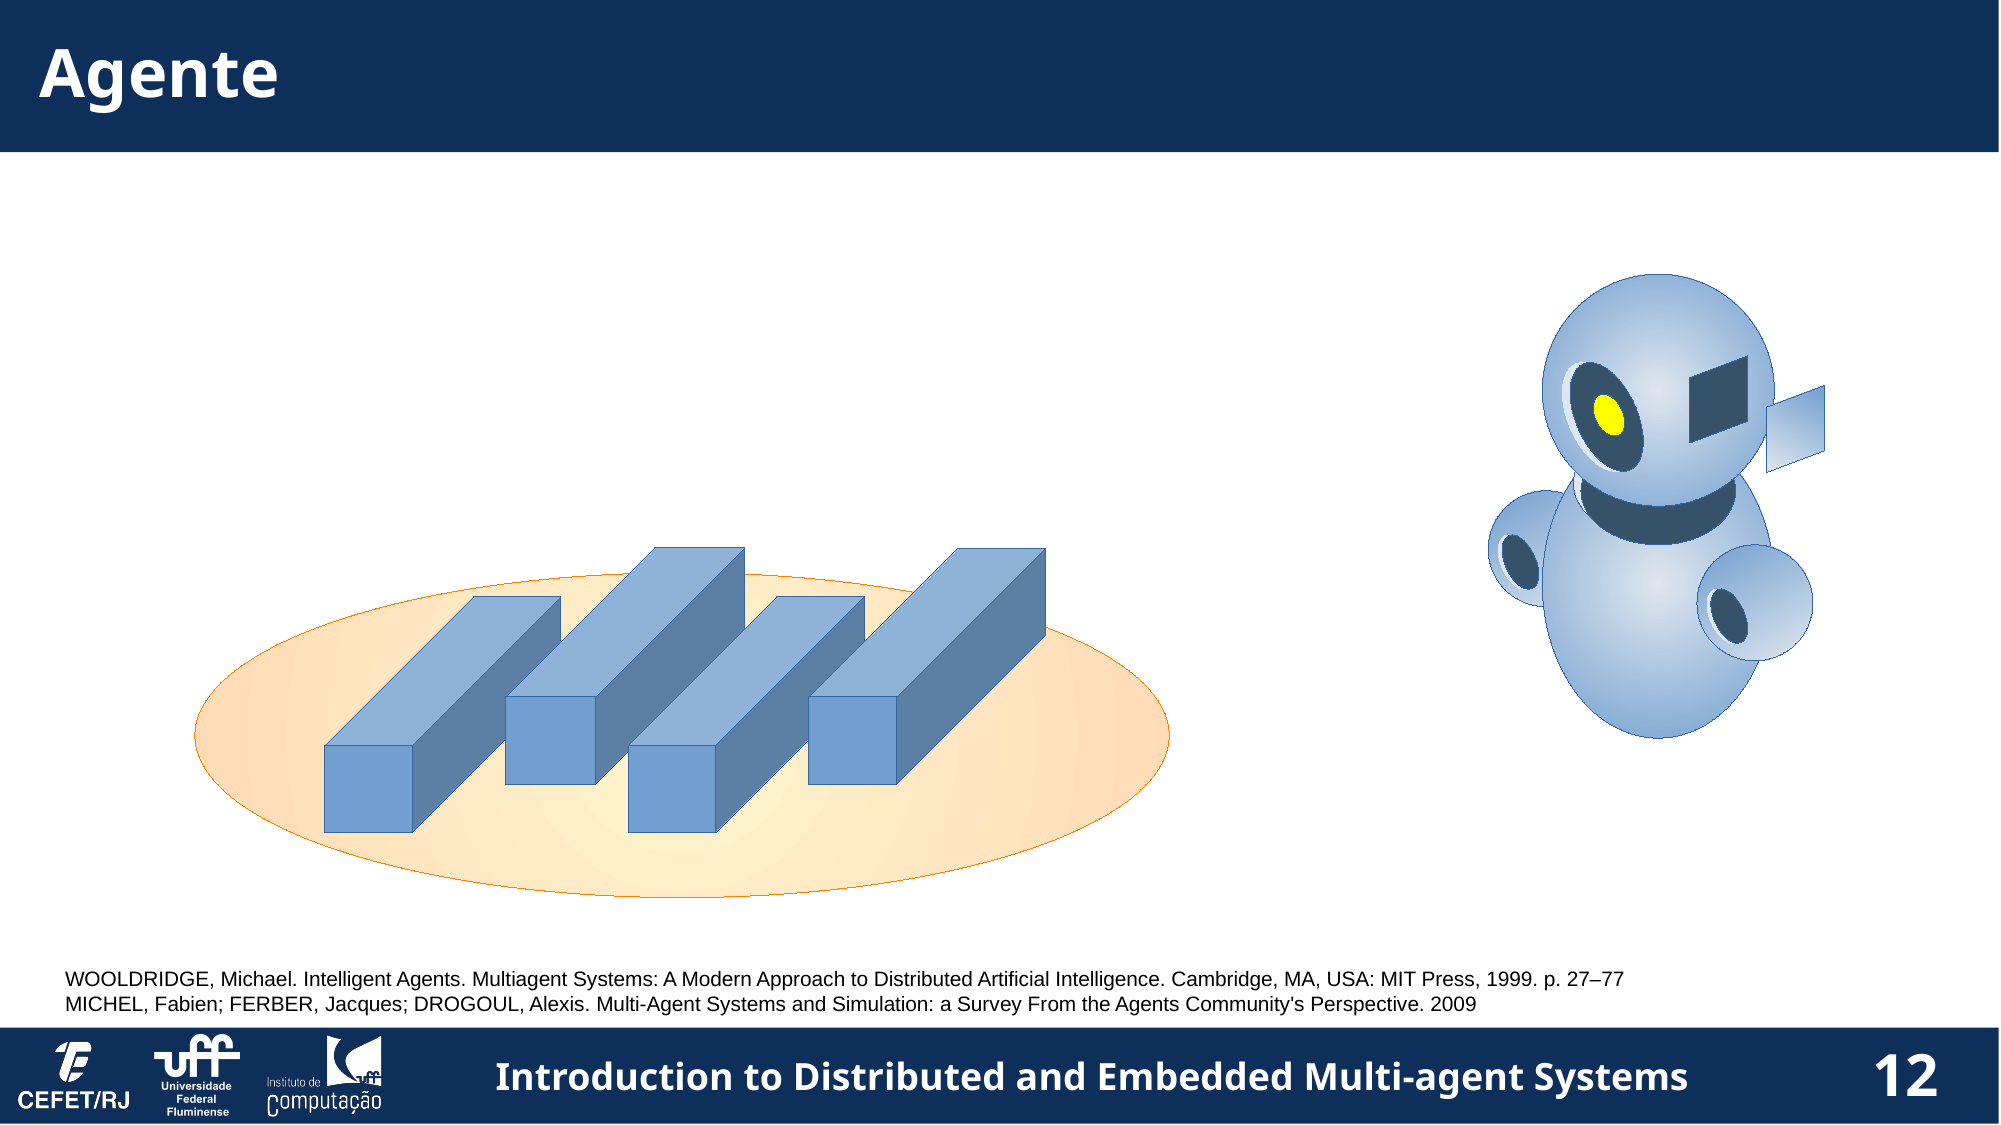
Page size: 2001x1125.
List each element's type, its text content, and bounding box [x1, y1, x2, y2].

picture [18, 1021, 129, 1125]
picture [265, 1033, 383, 1117]
picture [153, 1033, 241, 1121]
text_box WOOLDRIDGE, Michael. Intelligent Agents. Multiagent Systems: A Modern Approach to Distributed Artificial Intelligence. Cambridge, MA, USA: MIT Press, 1999. p. 27–77 MICHEL, Fabien; FERBER, Jacques; DROGOUL, Alexis. Multi-Agent Systems and Simulation: a Survey From the Agents Community's Perspective. 2009 [50, 958, 1969, 1024]
text_box [194, 549, 1170, 898]
text_box [1488, 274, 1825, 739]
text_box Agente [25, 23, 1999, 119]
